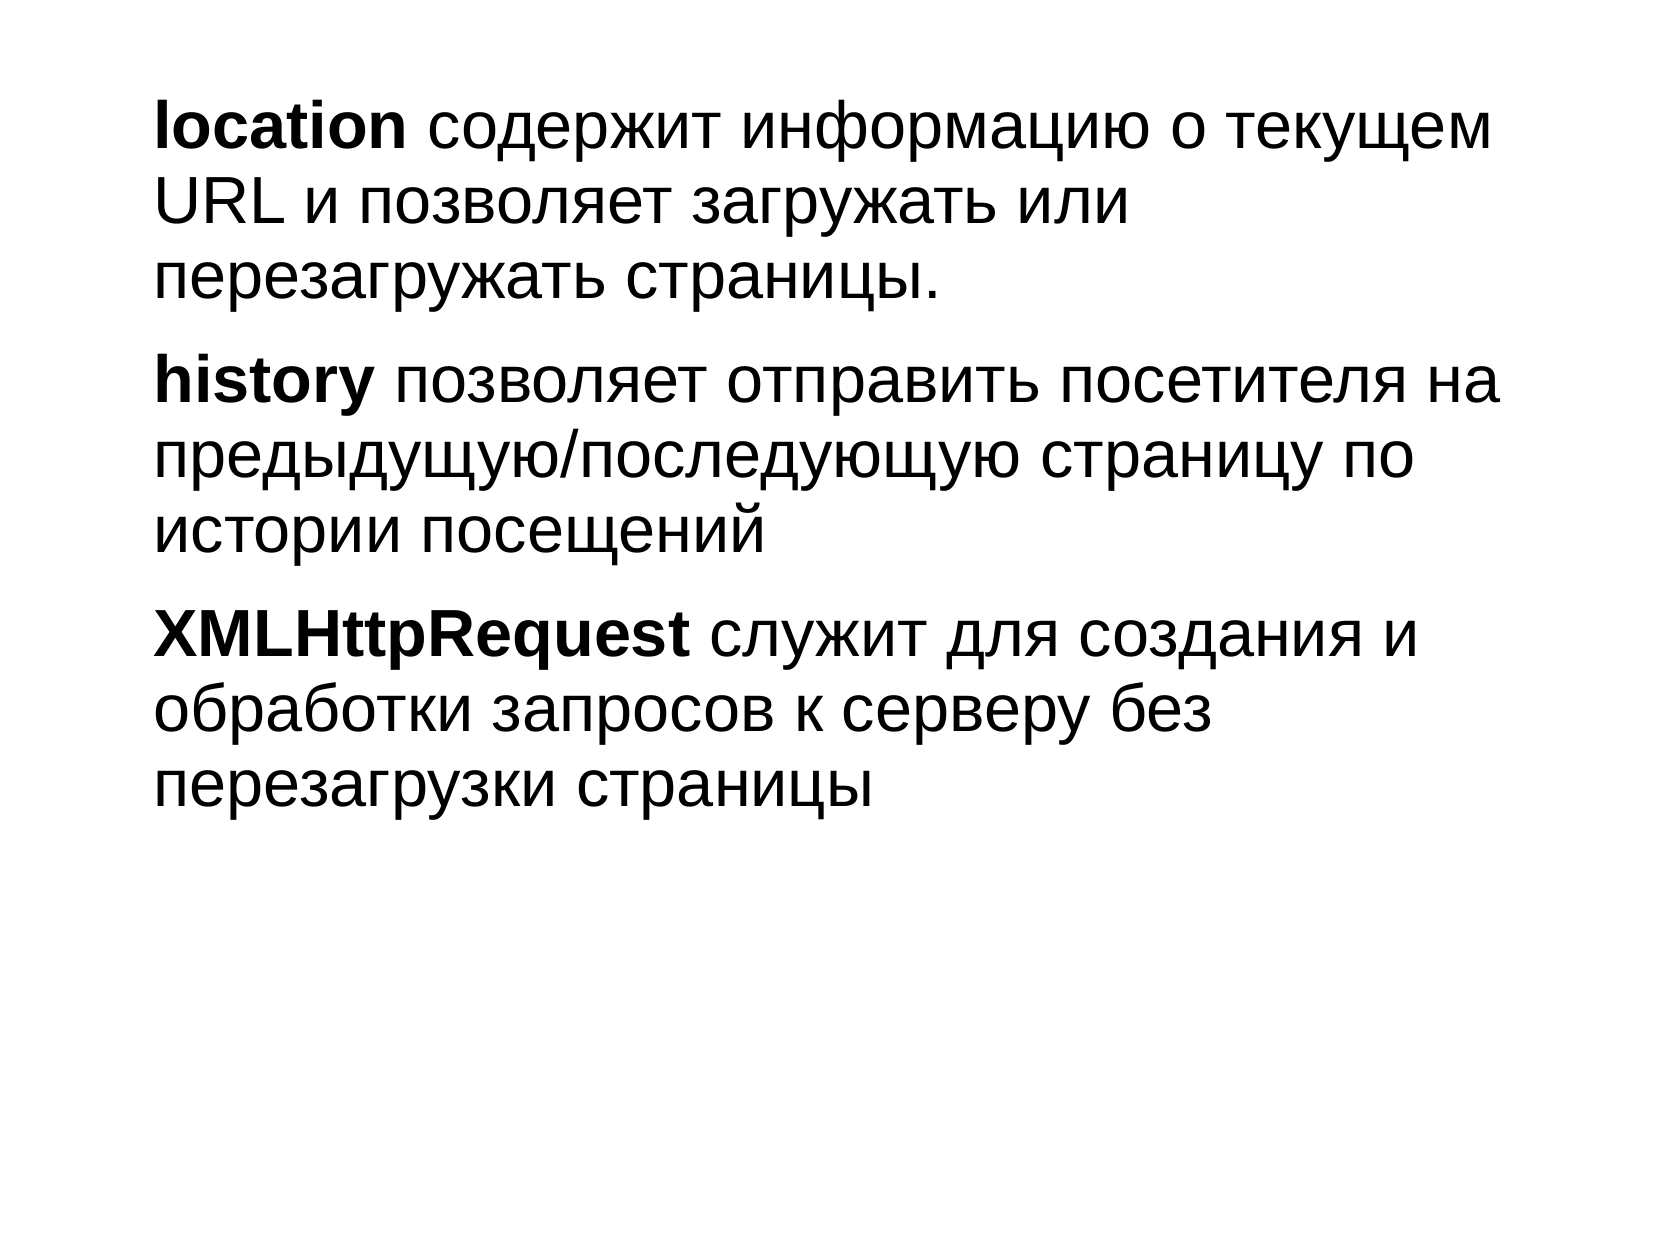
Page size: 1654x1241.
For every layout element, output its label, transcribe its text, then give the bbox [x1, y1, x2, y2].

list location содержит информацию о текущем URL и позволяет загружать или перезагружать страницы. history позволяет отправить посетителя на предыдущую/последующую страницу по истории посещений XMLHttpRequest служит для создания и обработки запросов к серверу без перезагрузки страницы [82, 88, 1571, 1152]
